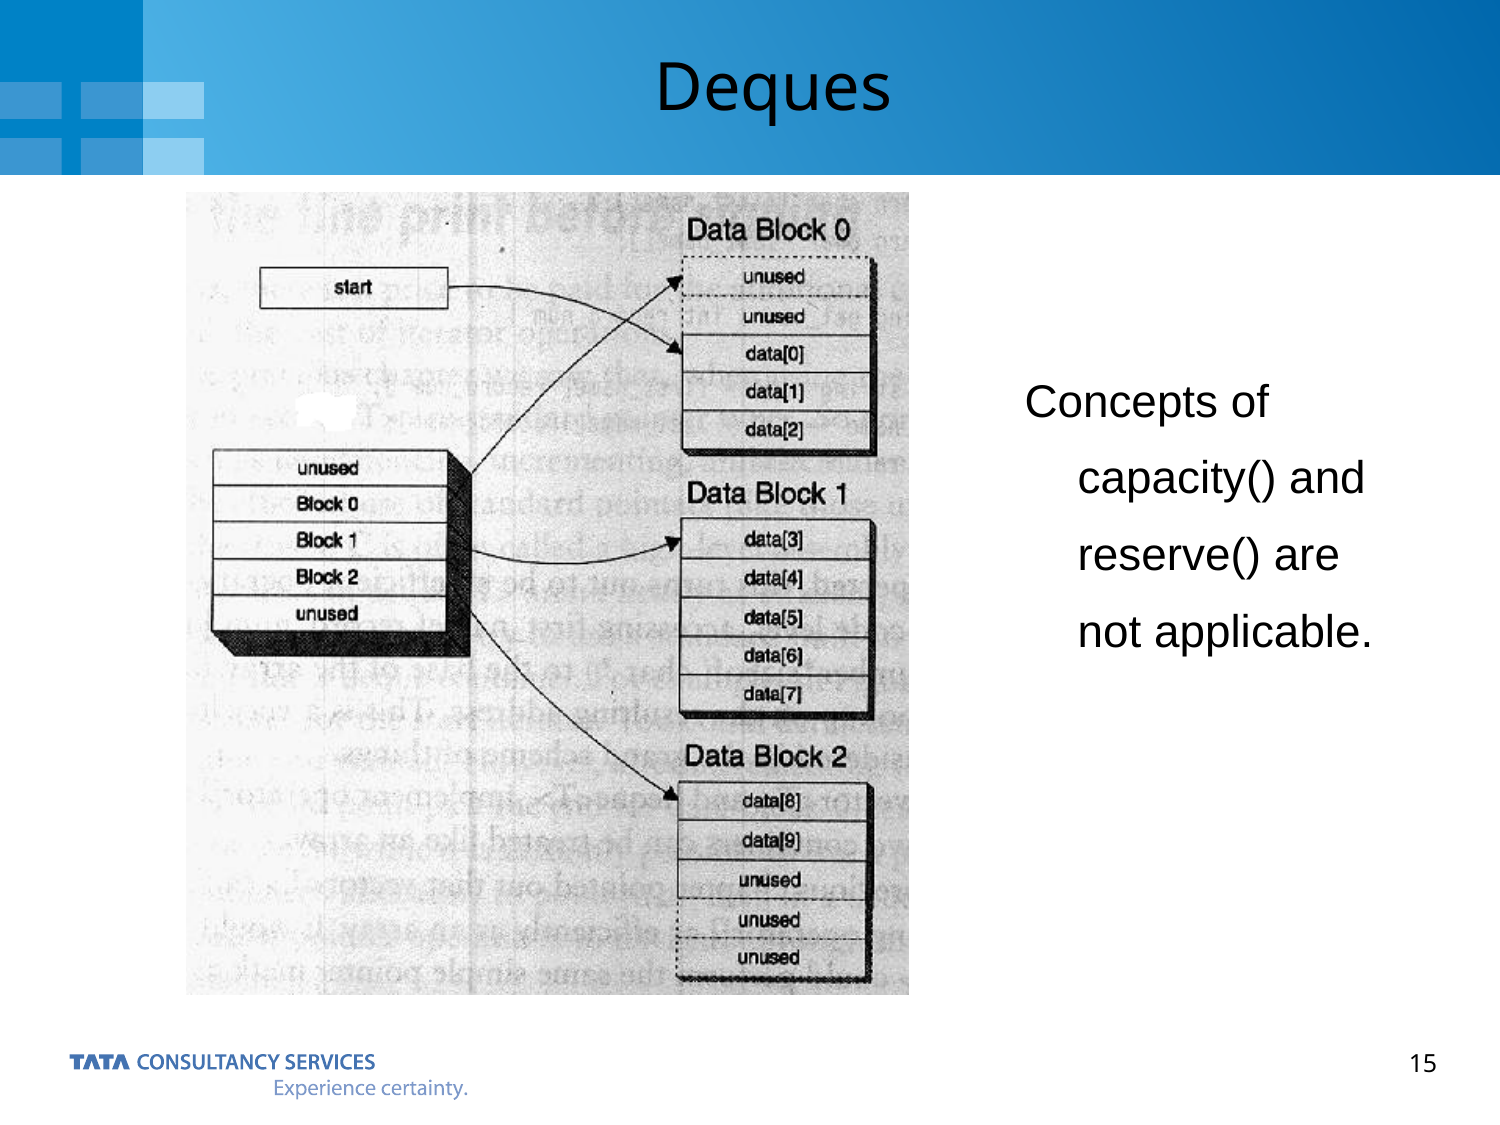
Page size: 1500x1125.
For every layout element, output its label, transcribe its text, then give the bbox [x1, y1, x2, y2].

picture [186, 192, 909, 995]
text_box Concepts of capacity() and reserve() are not applicable. [992, 342, 1394, 650]
text_box Deques [200, 1, 1347, 166]
